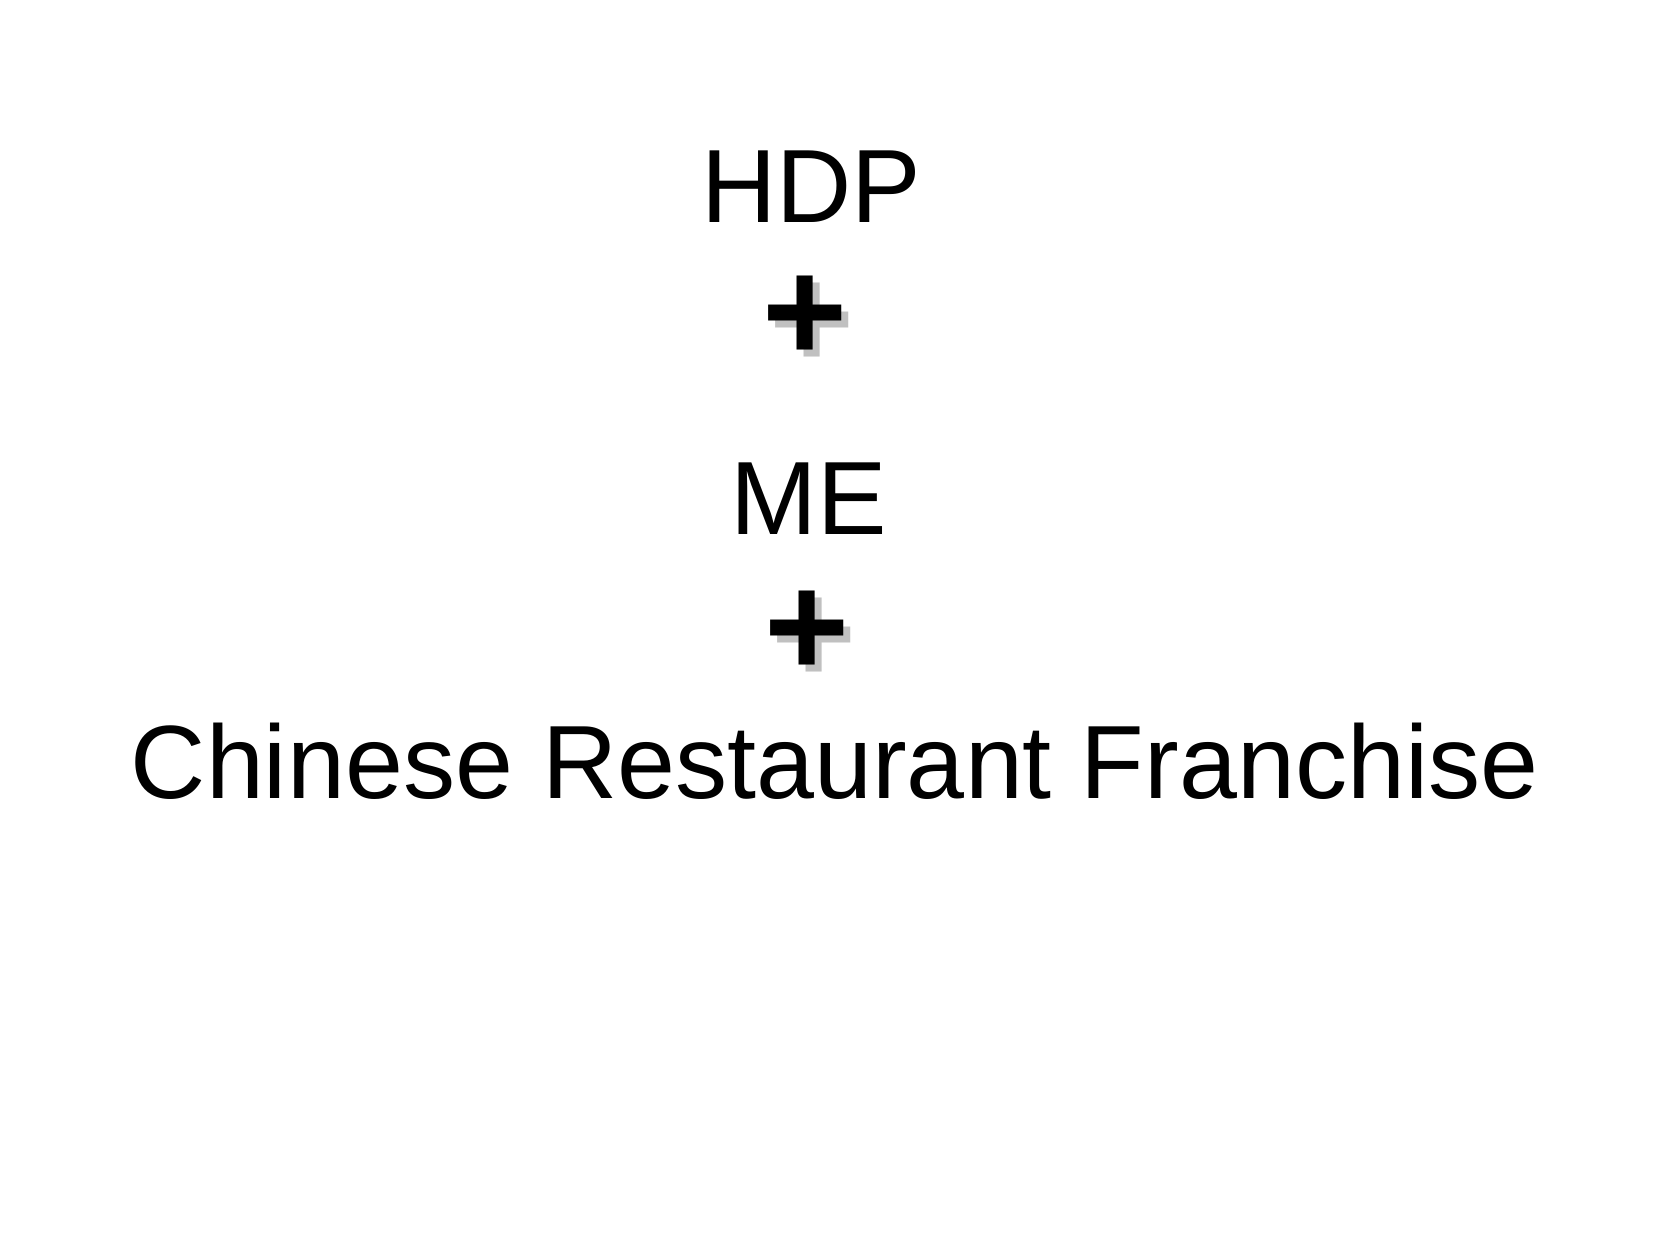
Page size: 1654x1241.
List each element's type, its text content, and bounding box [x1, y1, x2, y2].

text_box Chinese Restaurant Franchise [116, 696, 1654, 842]
text_box + [747, 222, 898, 425]
text_box HDP [686, 120, 942, 265]
text_box + [750, 537, 901, 740]
text_box ME [716, 432, 904, 577]
